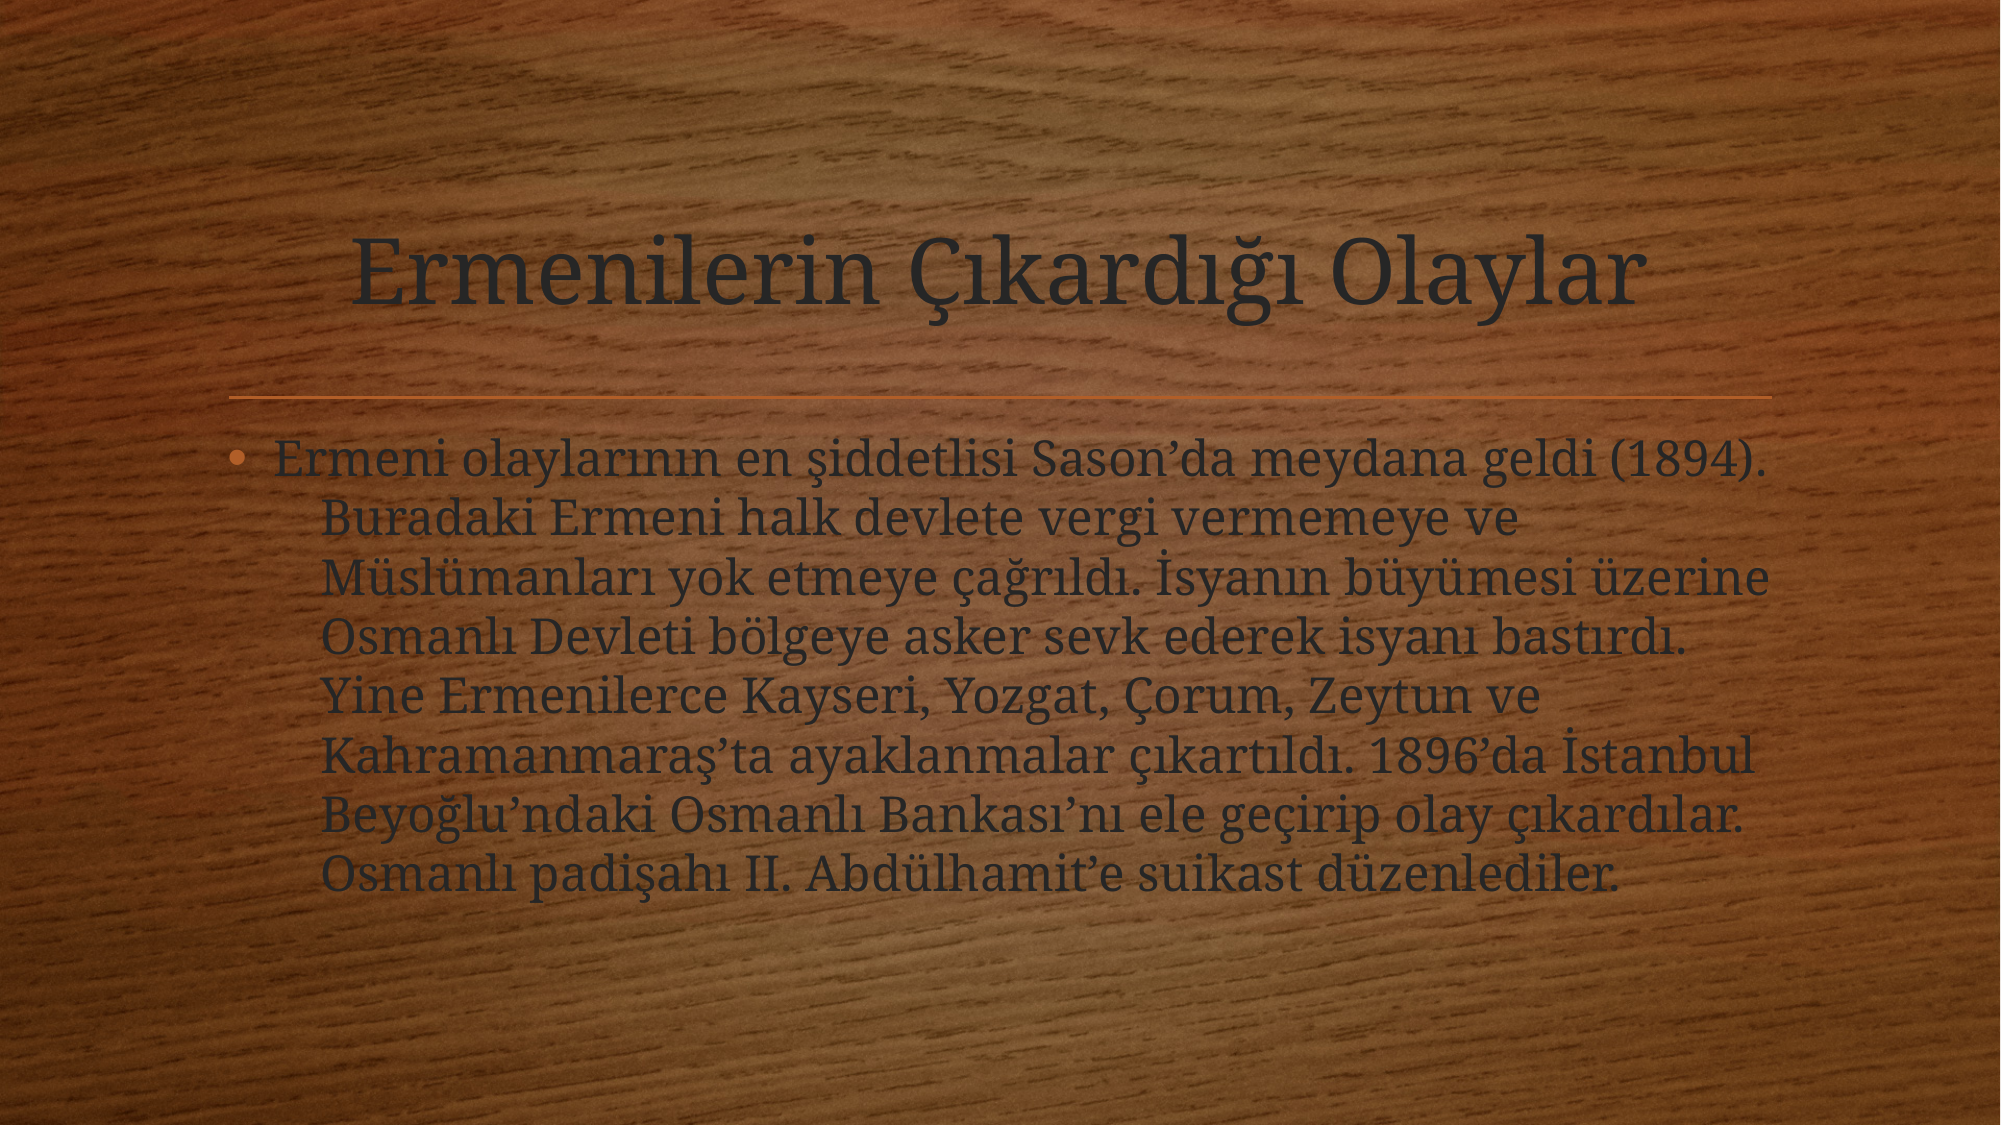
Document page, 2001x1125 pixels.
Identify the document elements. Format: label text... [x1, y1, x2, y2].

title Ermenilerin Çıkardığı Olaylar [212, 161, 1788, 376]
list Ermeni olaylarının en şiddetlisi Sason’da meydana geldi (1894). Buradaki Ermeni halk devlete vergi vermemeye ve Müslümanları yok etmeye çağrıldı. İsyanın büyümesi üzerine Osmanlı Devleti bölgeye asker sevk ederek isyanı bastırdı. Yine Ermenilerce Kayseri, Yozgat, Çorum, Zeytun ve Kahramanmaraş’ta ayaklanmalar çıkartıldı. 1896’da İstanbul Beyoğlu’ndaki Osmanlı Bankası’nı ele geçirip olay çıkardılar. Osmanlı padişahı II. Abdülhamit’e suikast düzenlediler. [212, 419, 1788, 964]
